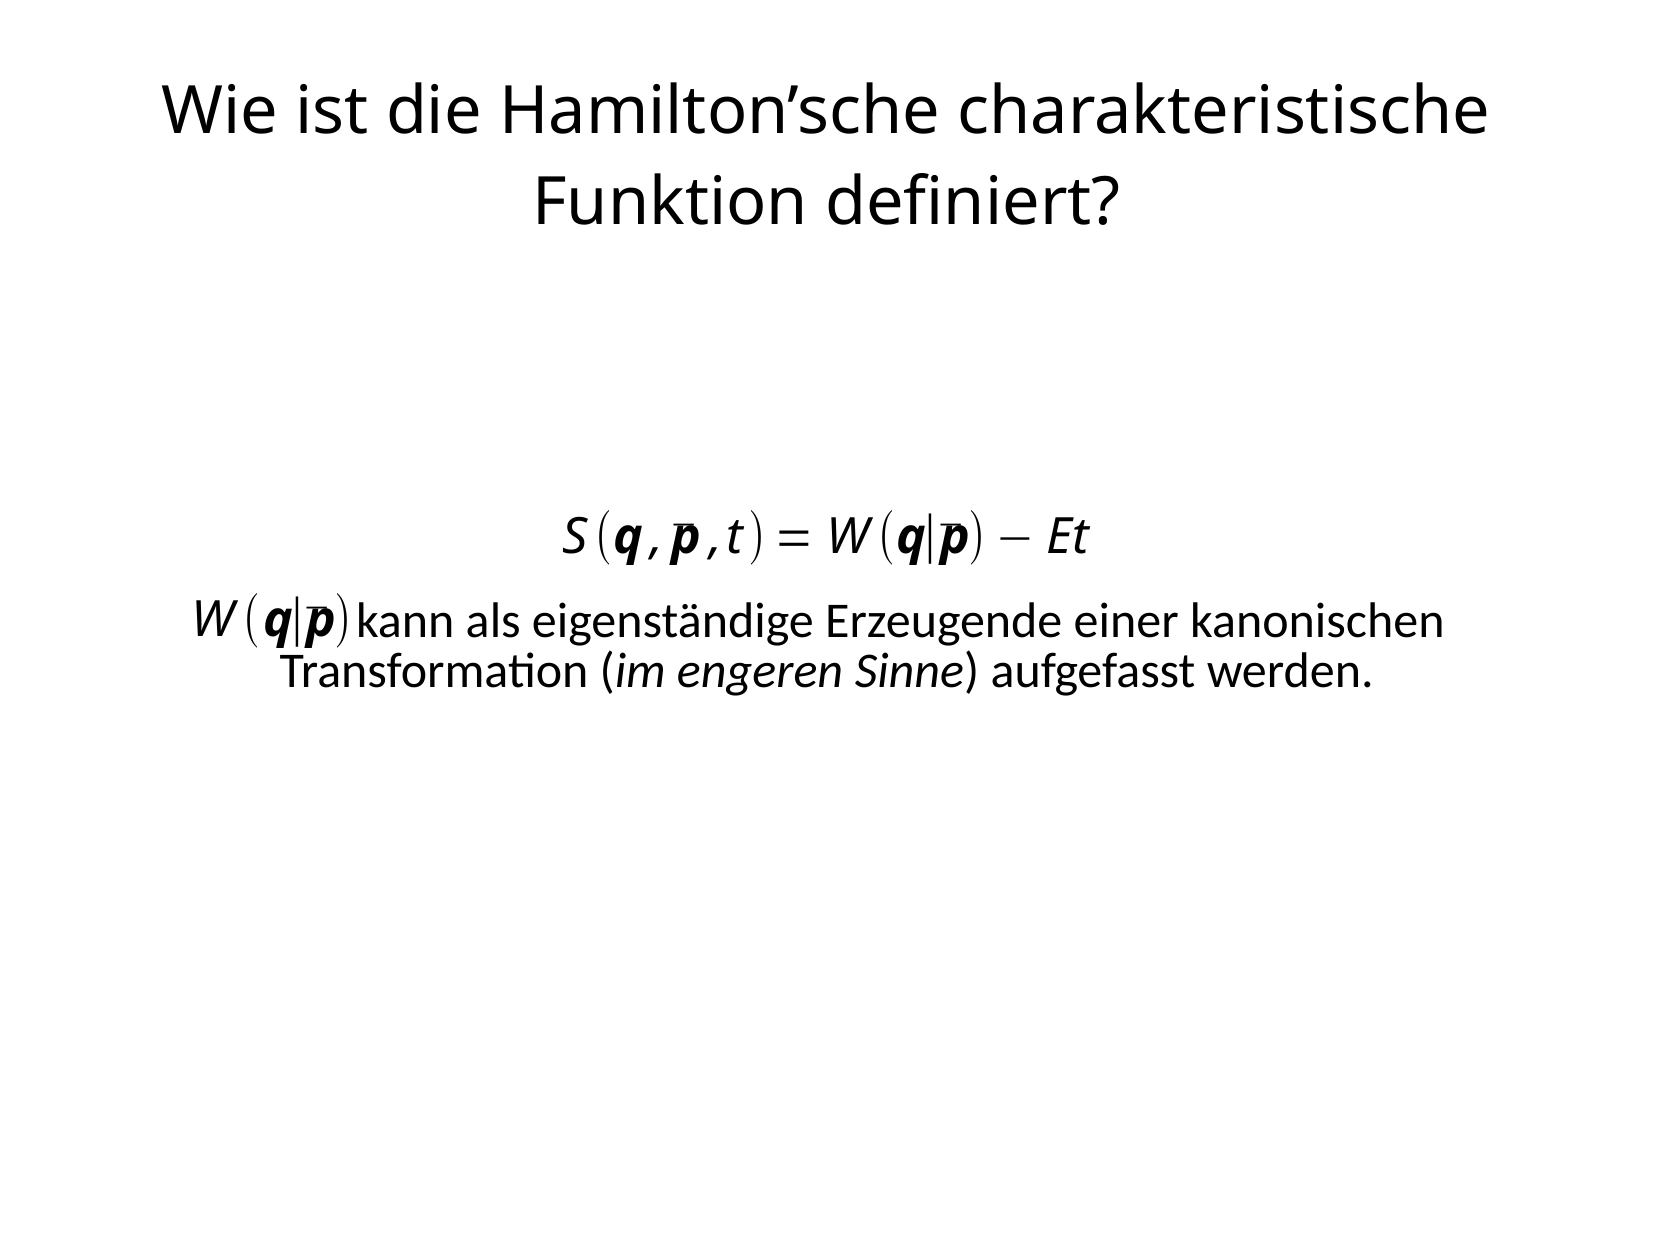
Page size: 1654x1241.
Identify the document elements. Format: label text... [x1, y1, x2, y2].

subtitle kann als eigenständige Erzeugende einer kanonischen Transformation (im engeren Sinne) aufgefasst werden. [82, 290, 1571, 1010]
chart [554, 506, 1099, 568]
title Wie ist die Hamilton’sche charakteristische Funktion definiert? [82, 49, 1571, 257]
chart [185, 589, 358, 651]
